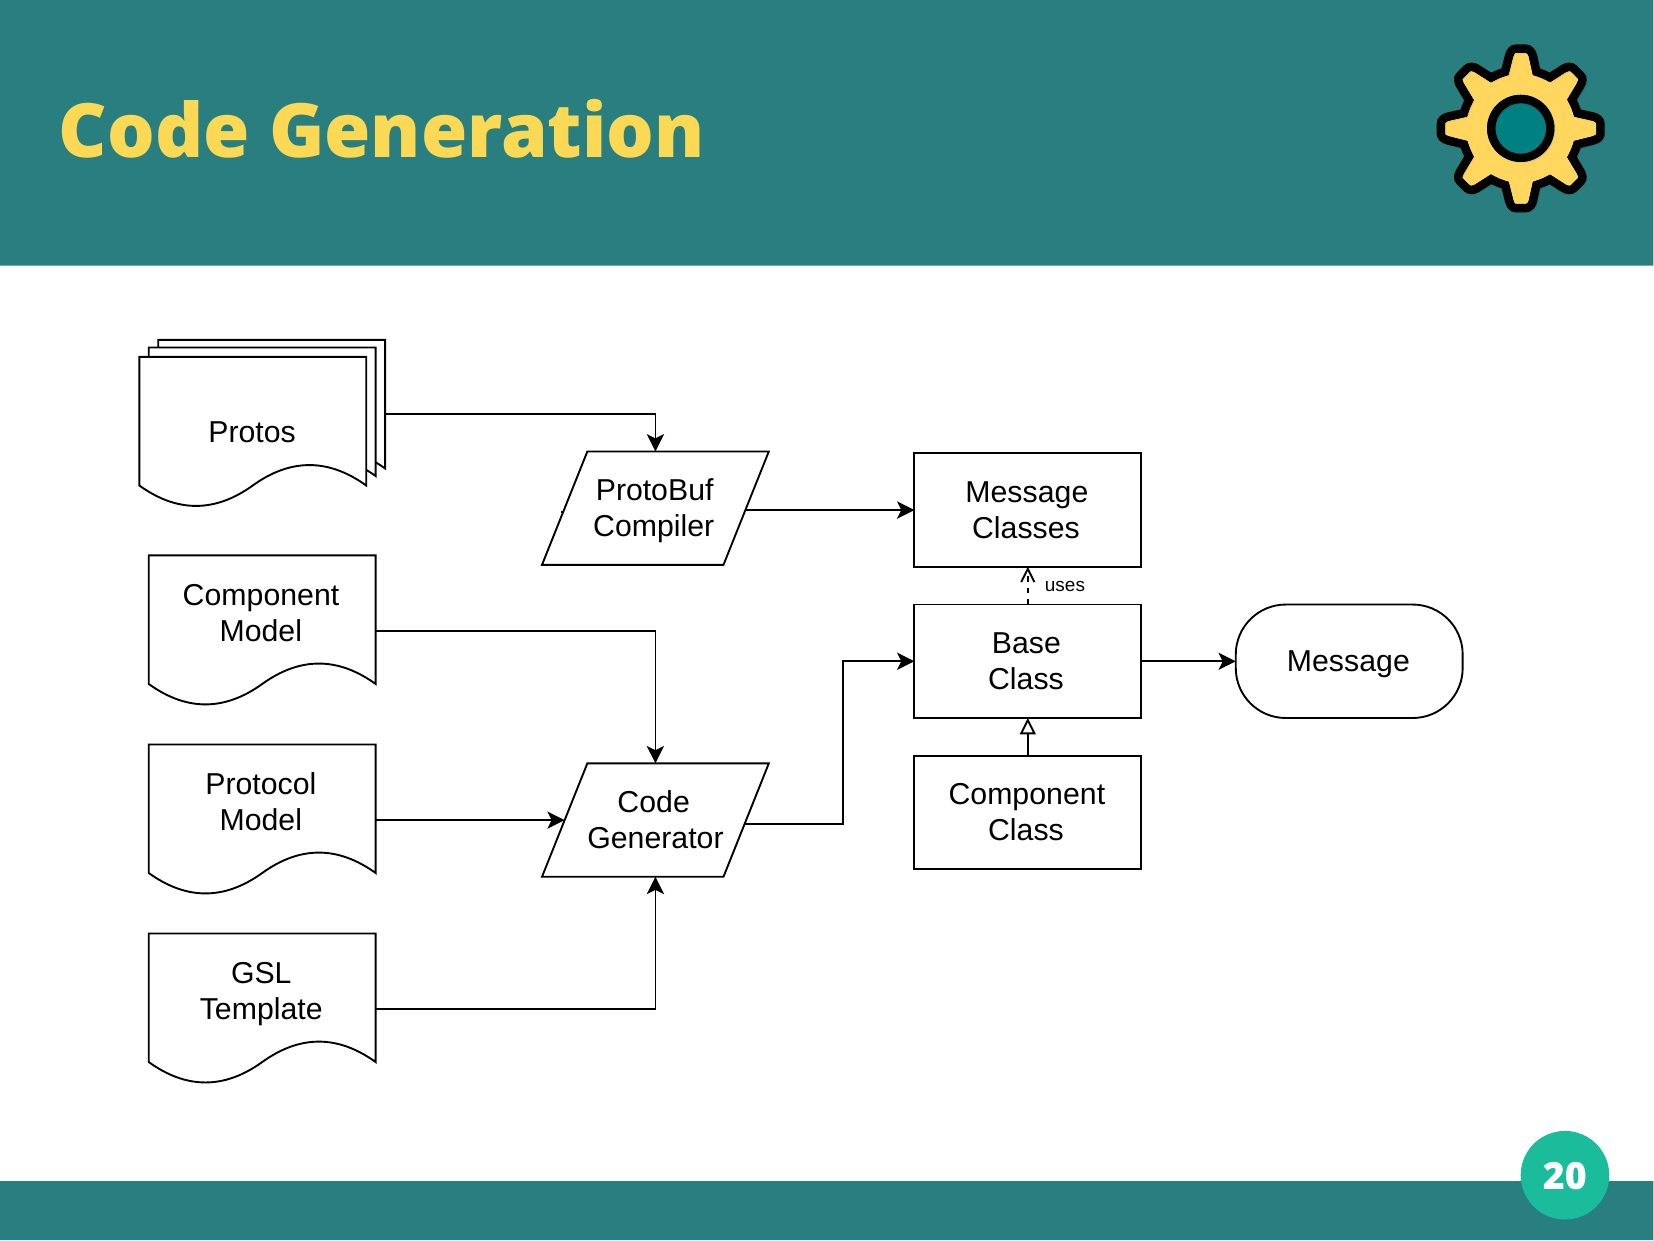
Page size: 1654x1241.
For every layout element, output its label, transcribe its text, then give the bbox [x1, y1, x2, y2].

picture [137, 338, 1465, 1087]
title Code Generation [59, 49, 1595, 207]
